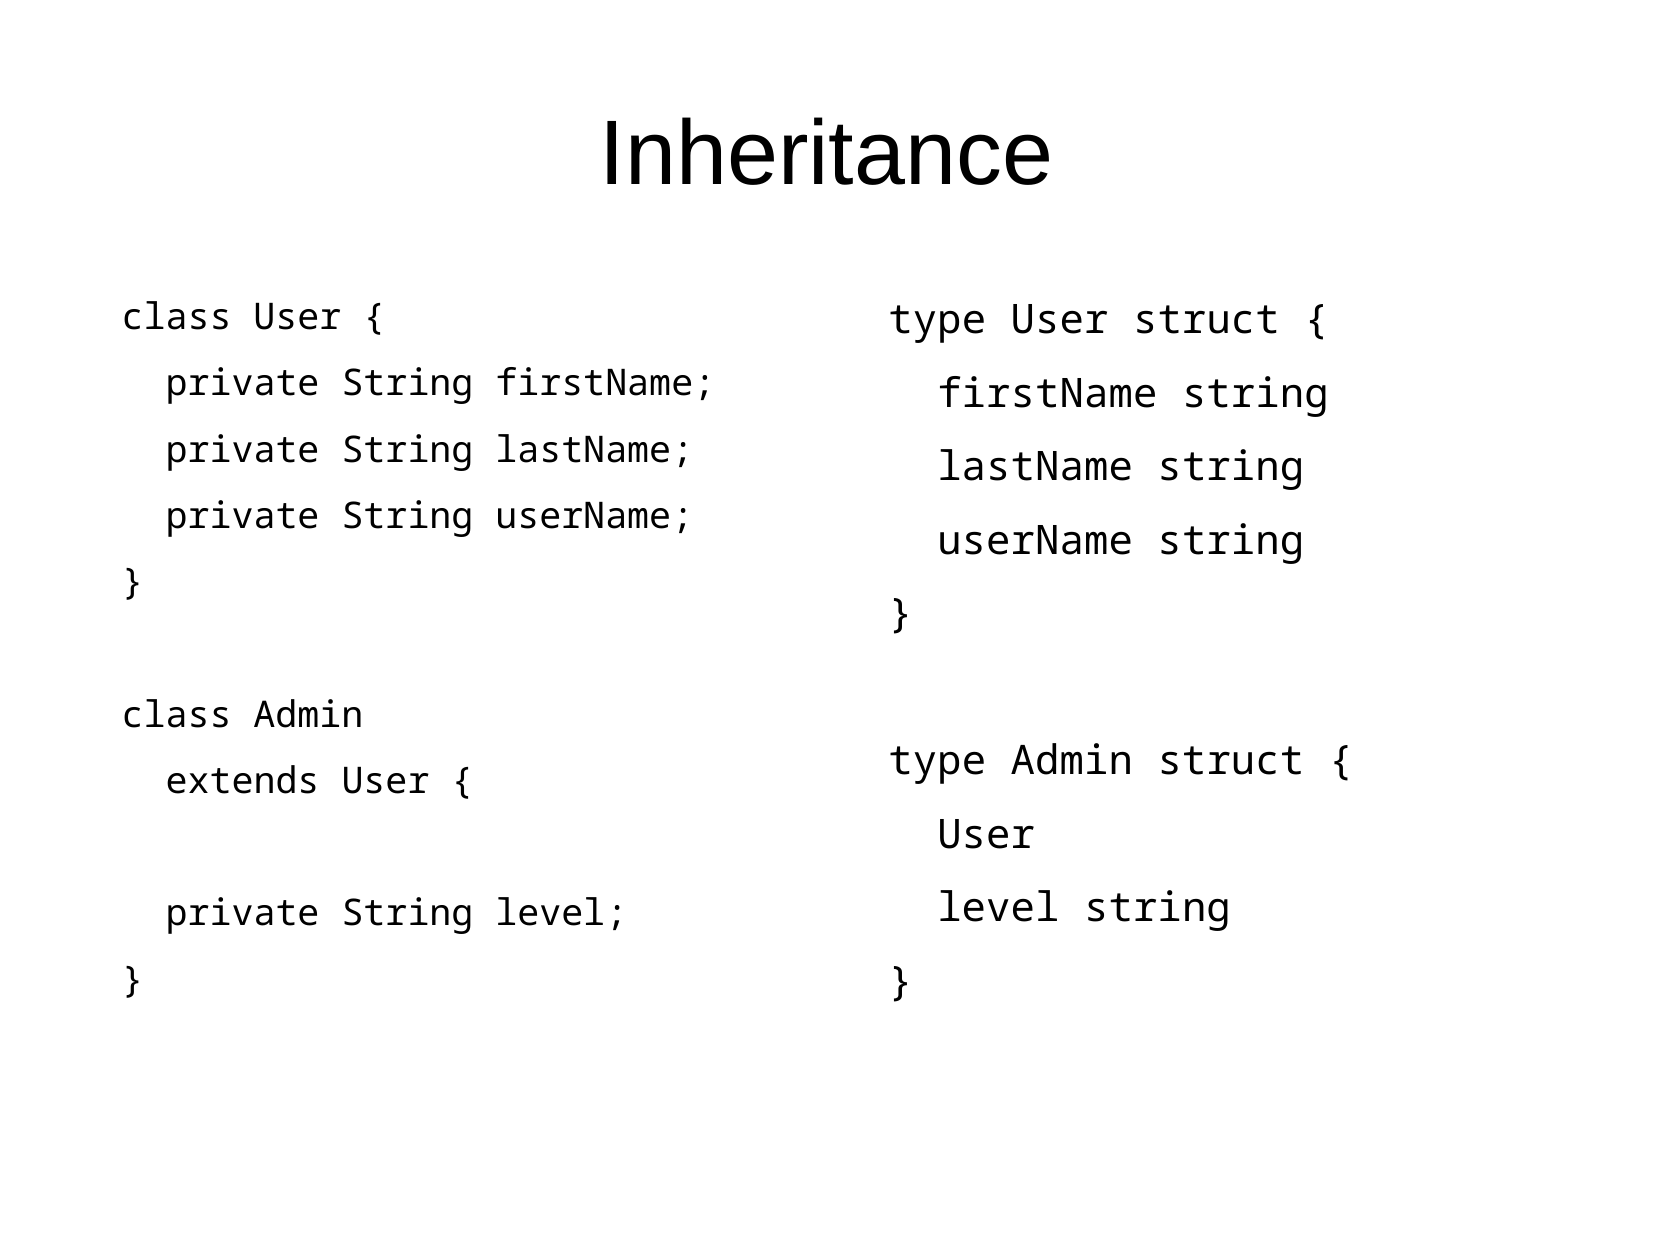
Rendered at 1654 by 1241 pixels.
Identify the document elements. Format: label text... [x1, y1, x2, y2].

list type User struct { firstName string lastName string userName string } type Admin struct { User level string } [845, 290, 1572, 1010]
list class User { private String firstName; private String lastName; private String userName; } class Admin extends User { private String level; } [82, 290, 809, 1010]
title Inheritance [82, 49, 1571, 257]
